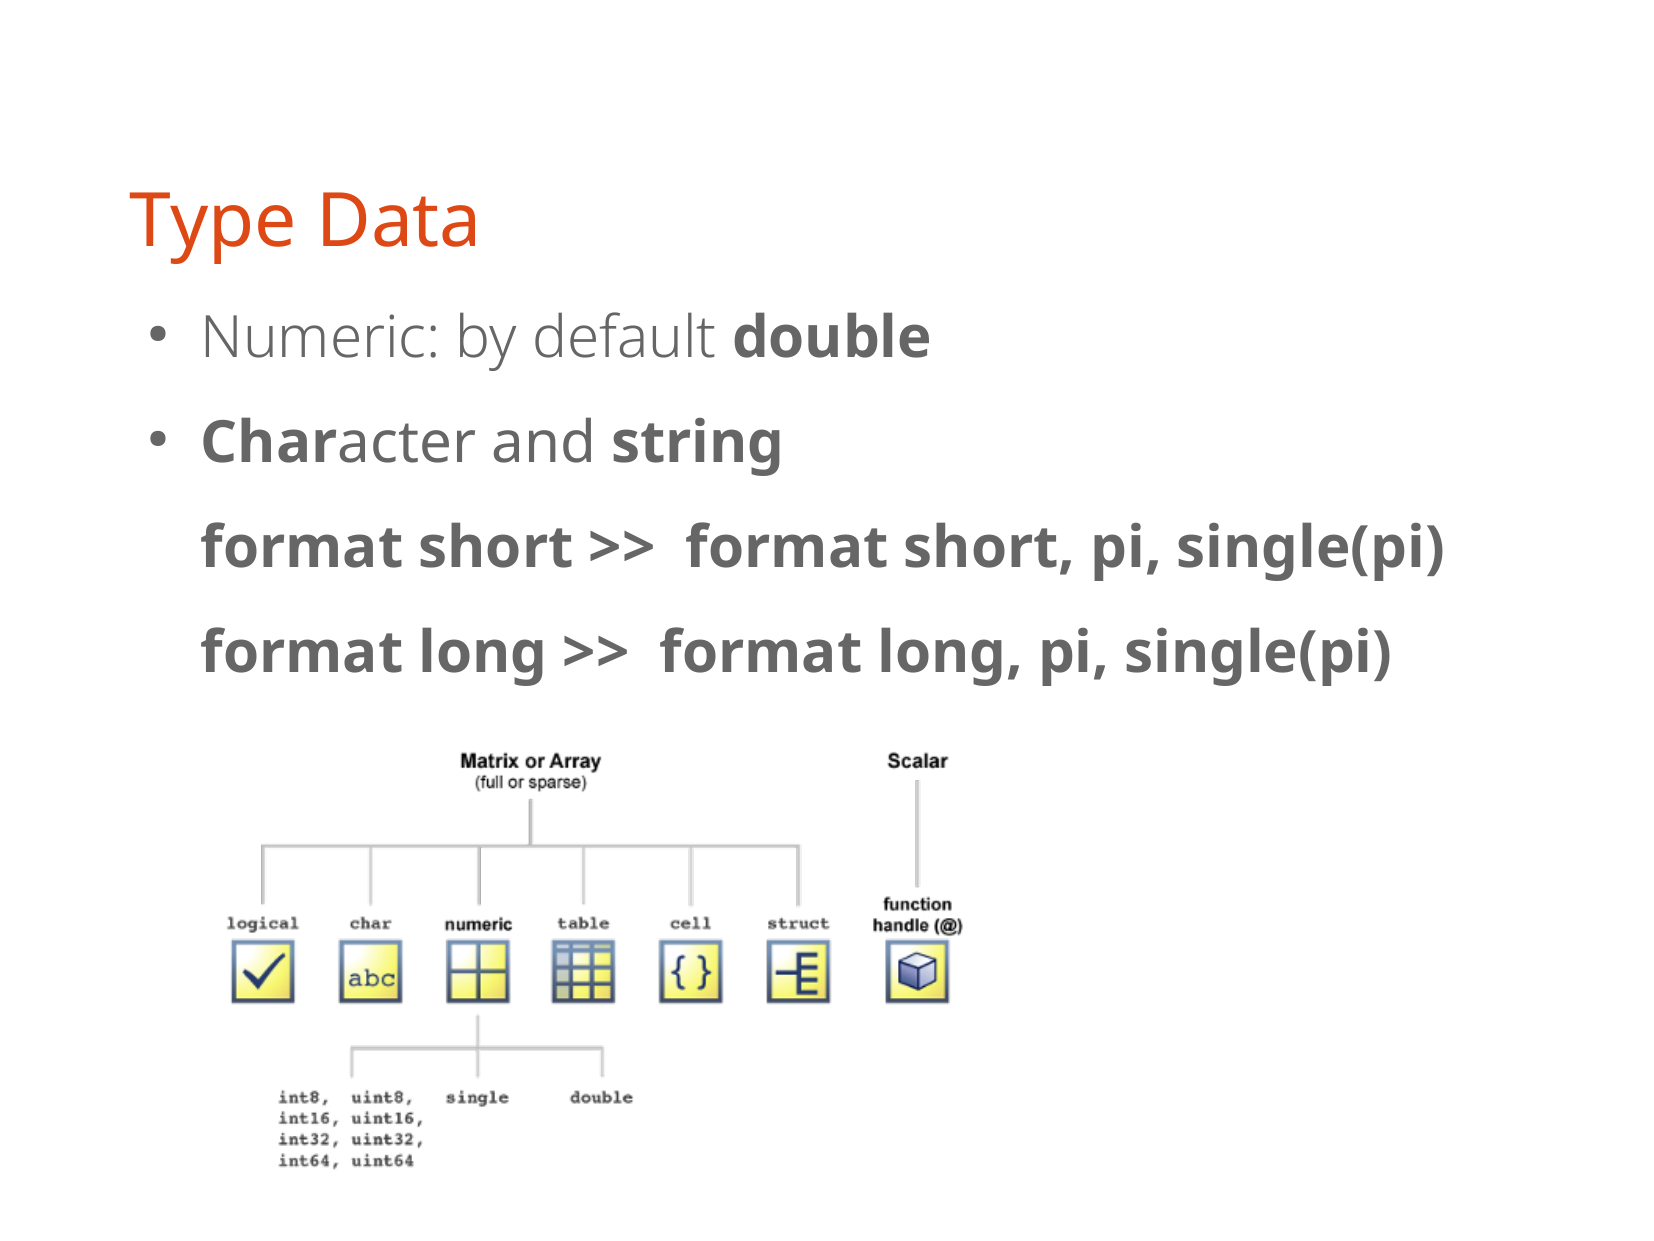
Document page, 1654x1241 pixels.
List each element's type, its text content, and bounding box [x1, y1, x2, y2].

list Numeric: by default double Character and string format short >> format short, pi, single(pi) format long >> format long, pi, single(pi) [129, 295, 1518, 1010]
picture [218, 743, 969, 1182]
title Type Data [129, 153, 1518, 281]
